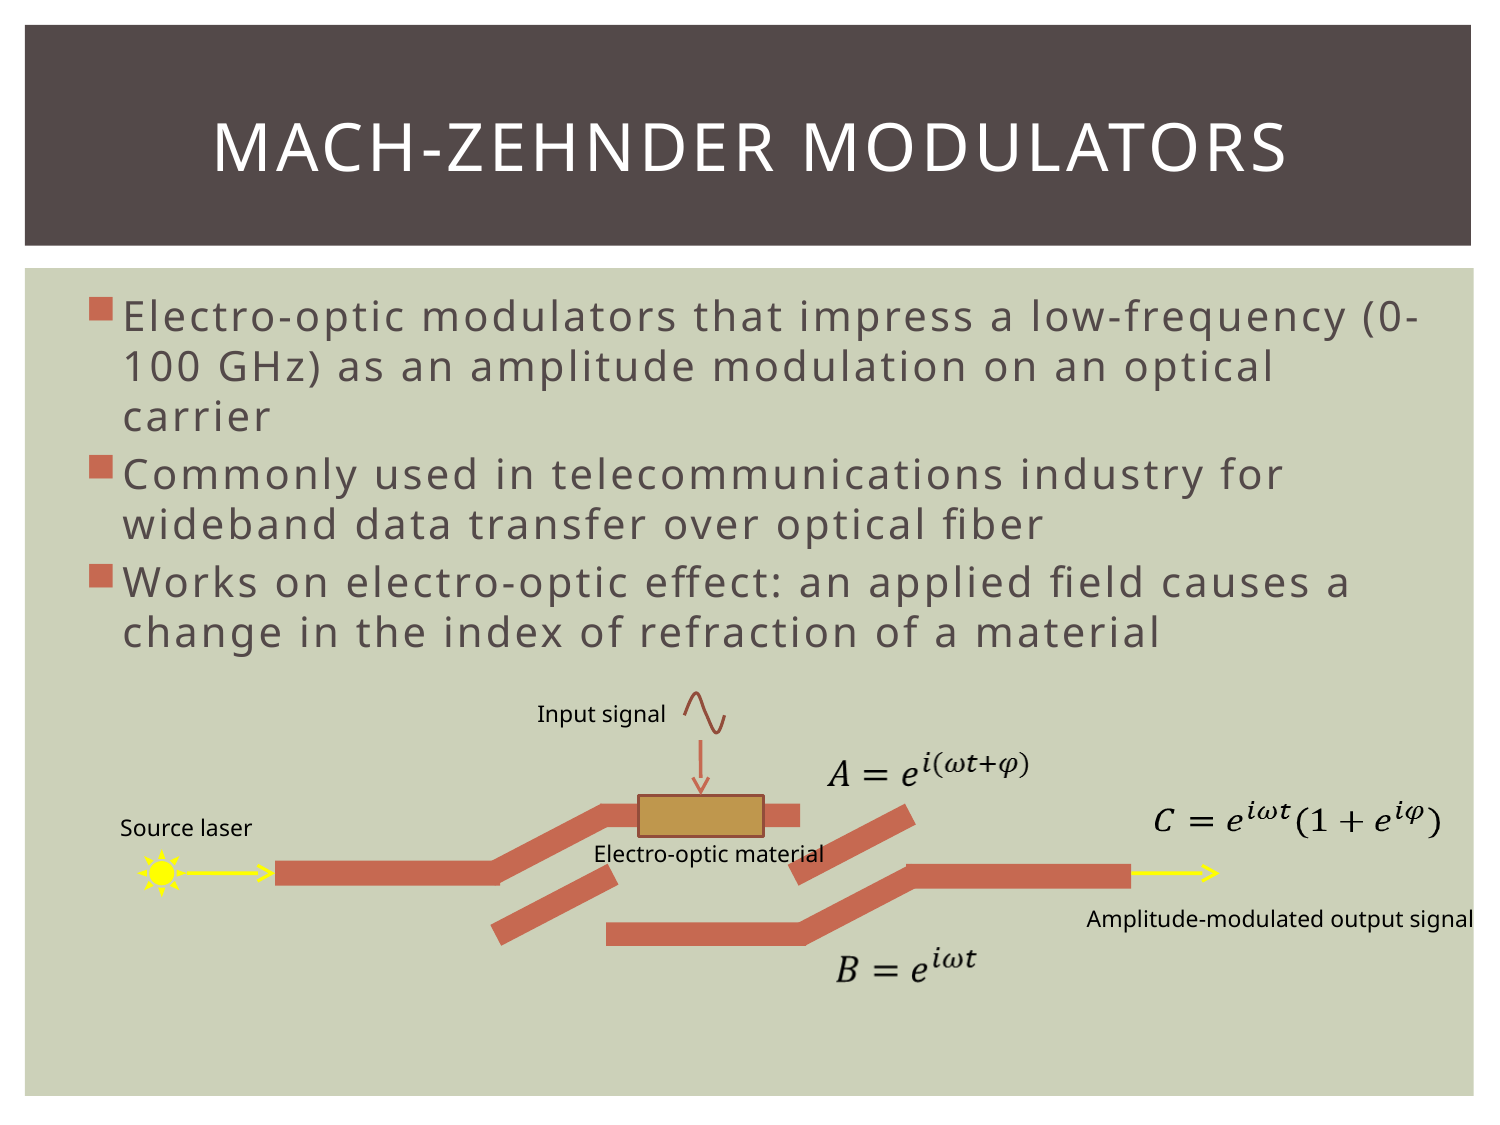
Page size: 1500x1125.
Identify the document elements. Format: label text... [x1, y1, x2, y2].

text_box [158, 887, 166, 898]
list Electro-optic modulators that impress a low-frequency (0-100 GHz) as an amplitude modulation on an optical carrier Commonly used in telecommunications industry for wideband data transfer over optical fiber Works on electro-optic effect: an applied field causes a change in the index of refraction of a material [62, 281, 1442, 638]
text_box Source laser [105, 806, 268, 849]
text_box [606, 863, 1132, 999]
text_box [792, 875, 819, 886]
text_box Input signal [522, 692, 682, 735]
title Mach-zehnder modulators [62, 58, 1438, 232]
text_box [275, 795, 801, 886]
text_box [1131, 790, 1464, 853]
text_box [144, 880, 154, 891]
text_box Electro-optic material [578, 832, 840, 875]
text_box [169, 856, 180, 866]
text_box [144, 856, 180, 891]
text_box Amplitude-modulated output signal [1071, 897, 1496, 940]
text_box [136, 869, 147, 877]
text_box [176, 869, 186, 877]
text_box [806, 740, 1053, 865]
text_box [490, 875, 619, 946]
text_box [158, 849, 166, 859]
